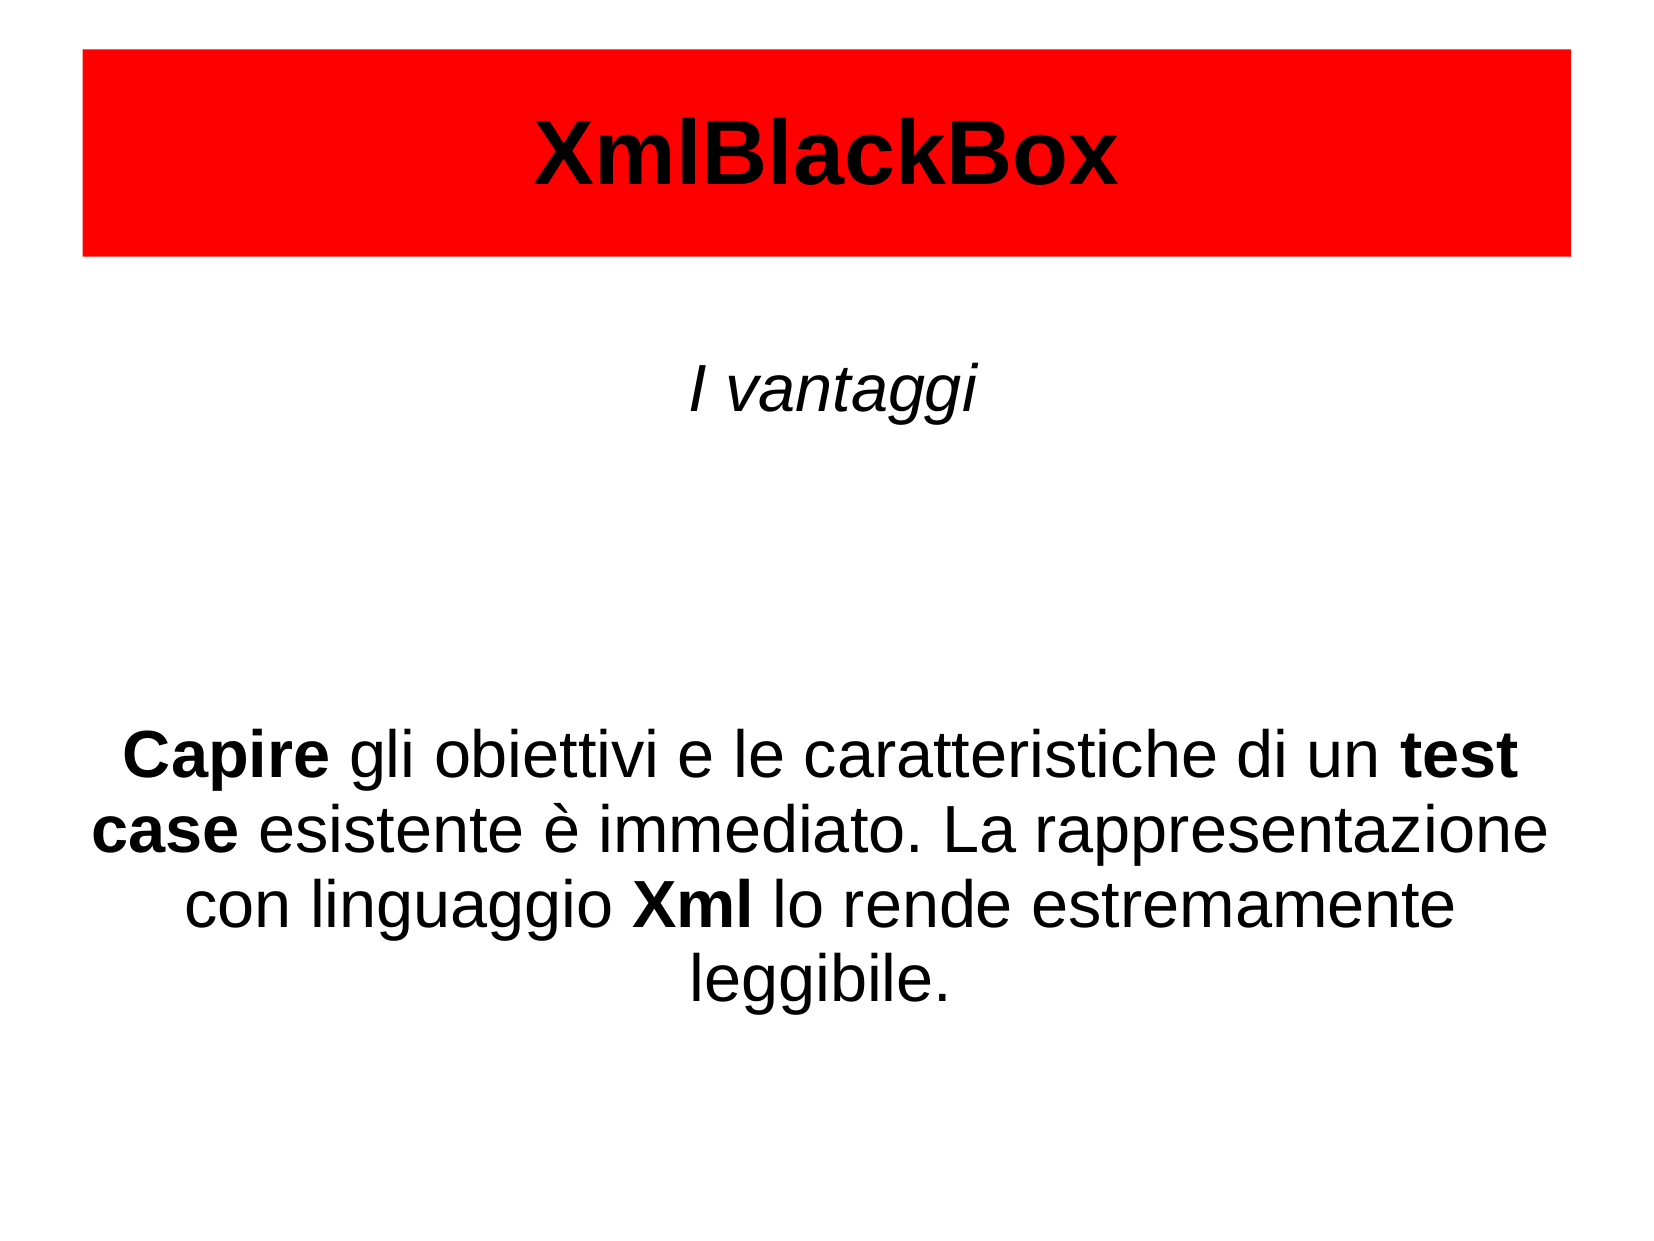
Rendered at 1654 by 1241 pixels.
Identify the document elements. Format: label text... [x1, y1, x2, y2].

title XmlBlackBox [82, 49, 1571, 257]
subtitle Capire gli obiettivi e le caratteristiche di un test case esistente è immediato. La rappresentazione con linguaggio Xml lo rende estremamente leggibile. [76, 581, 1565, 1152]
text_box I vantaggi [88, 295, 1577, 482]
